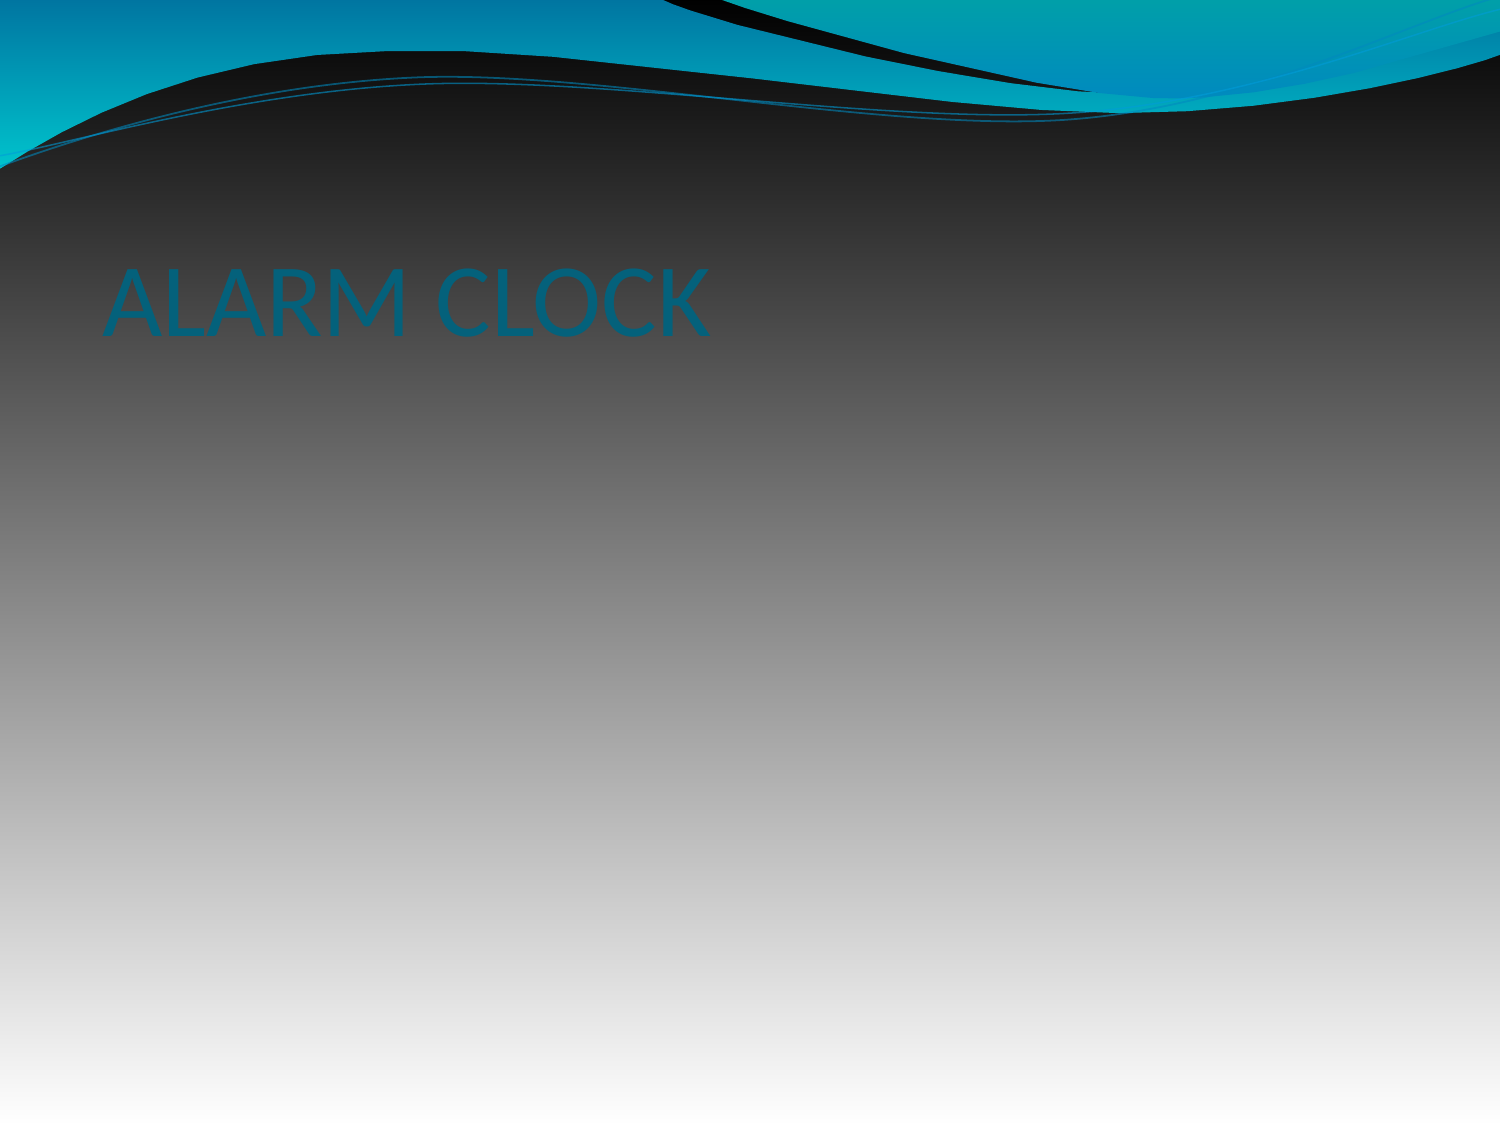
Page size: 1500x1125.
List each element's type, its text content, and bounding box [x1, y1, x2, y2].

subtitle [87, 529, 1376, 818]
title ALARM CLOCK [87, 224, 1376, 525]
